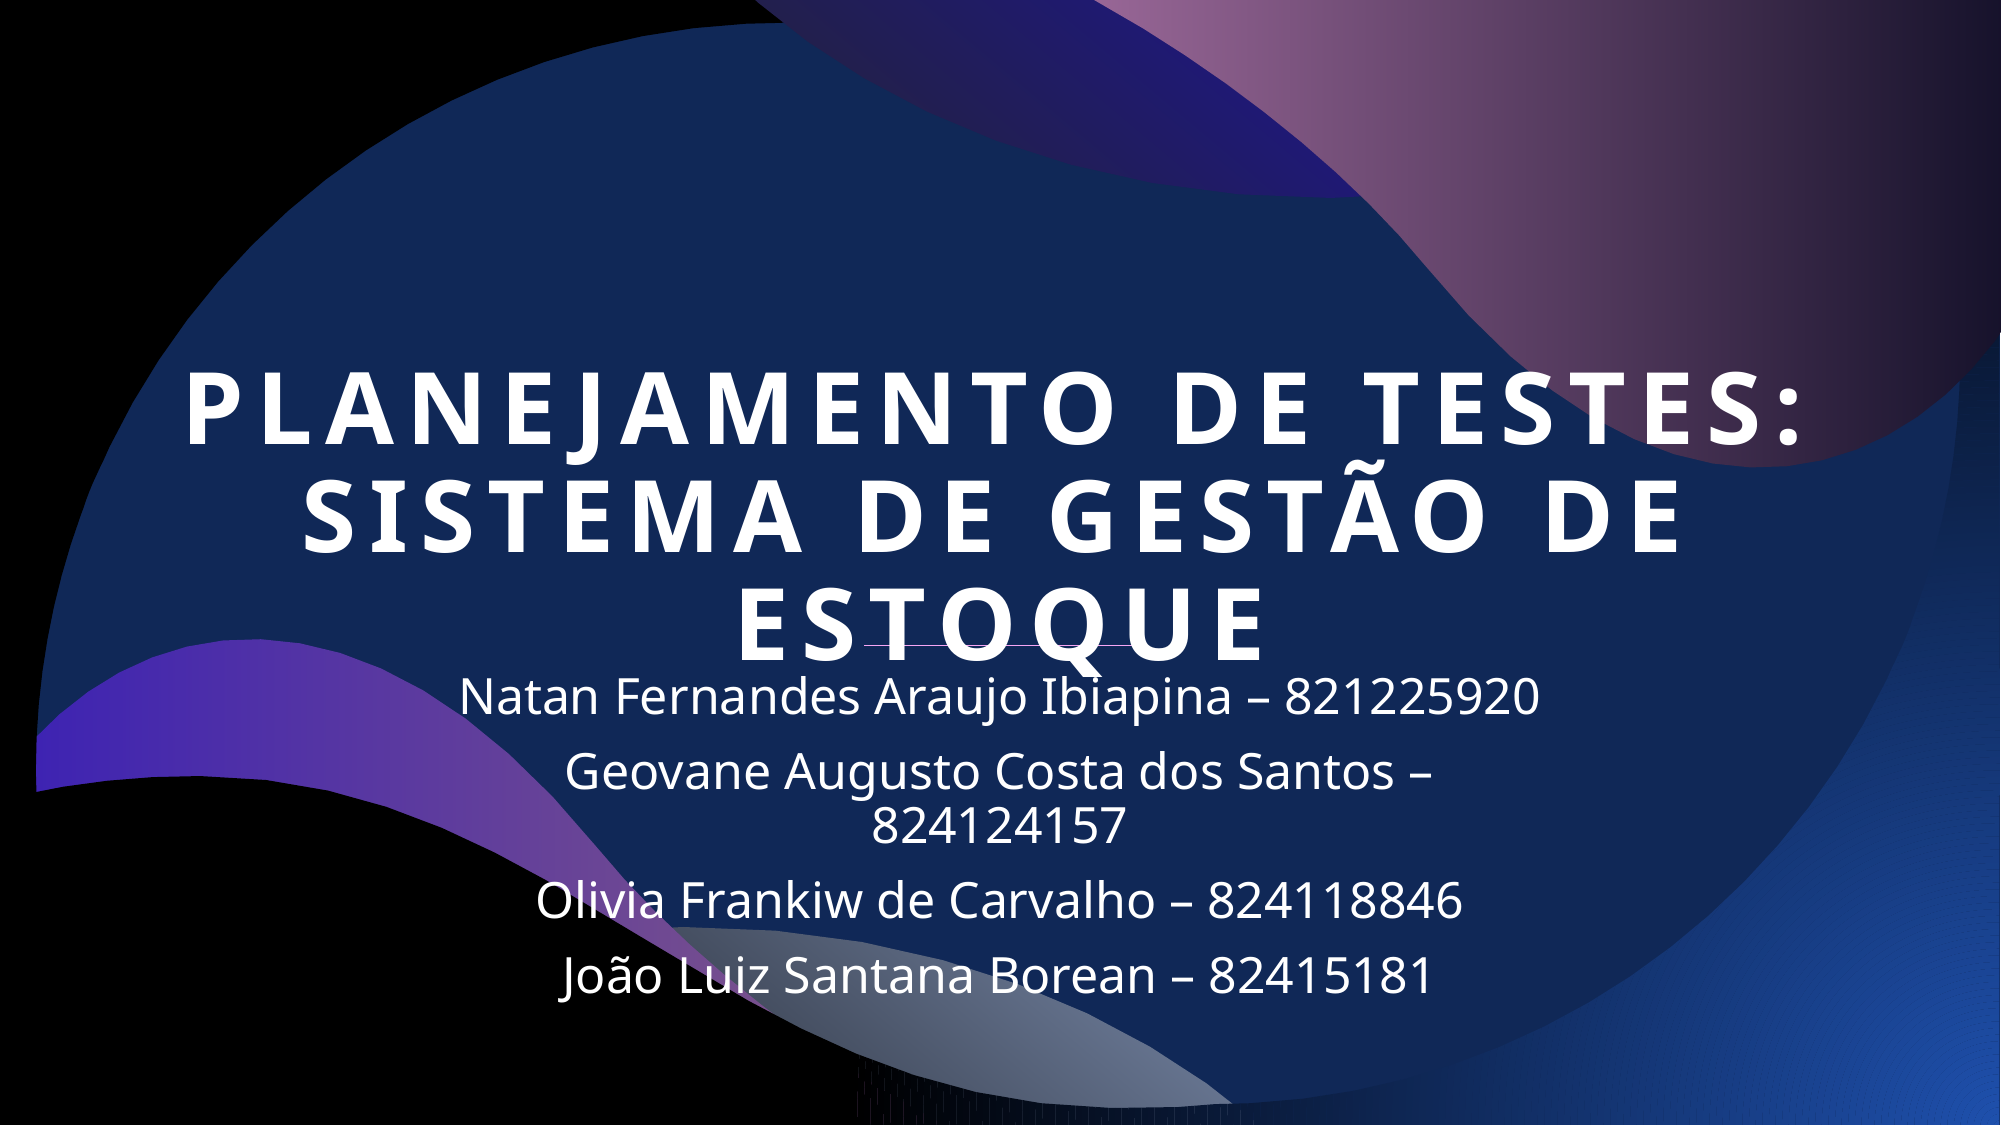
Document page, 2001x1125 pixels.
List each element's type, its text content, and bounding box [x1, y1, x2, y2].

subtitle Natan Fernandes Araujo Ibiapina – 821225920 Geovane Augusto Costa dos Santos – 824124157 Olivia Frankiw de Carvalho – 824118846 João Luiz Santana Borean – 82415181 [420, 663, 1580, 789]
title Planejamento de Testes: Sistema de Gestão de Estoque [79, 350, 1920, 601]
